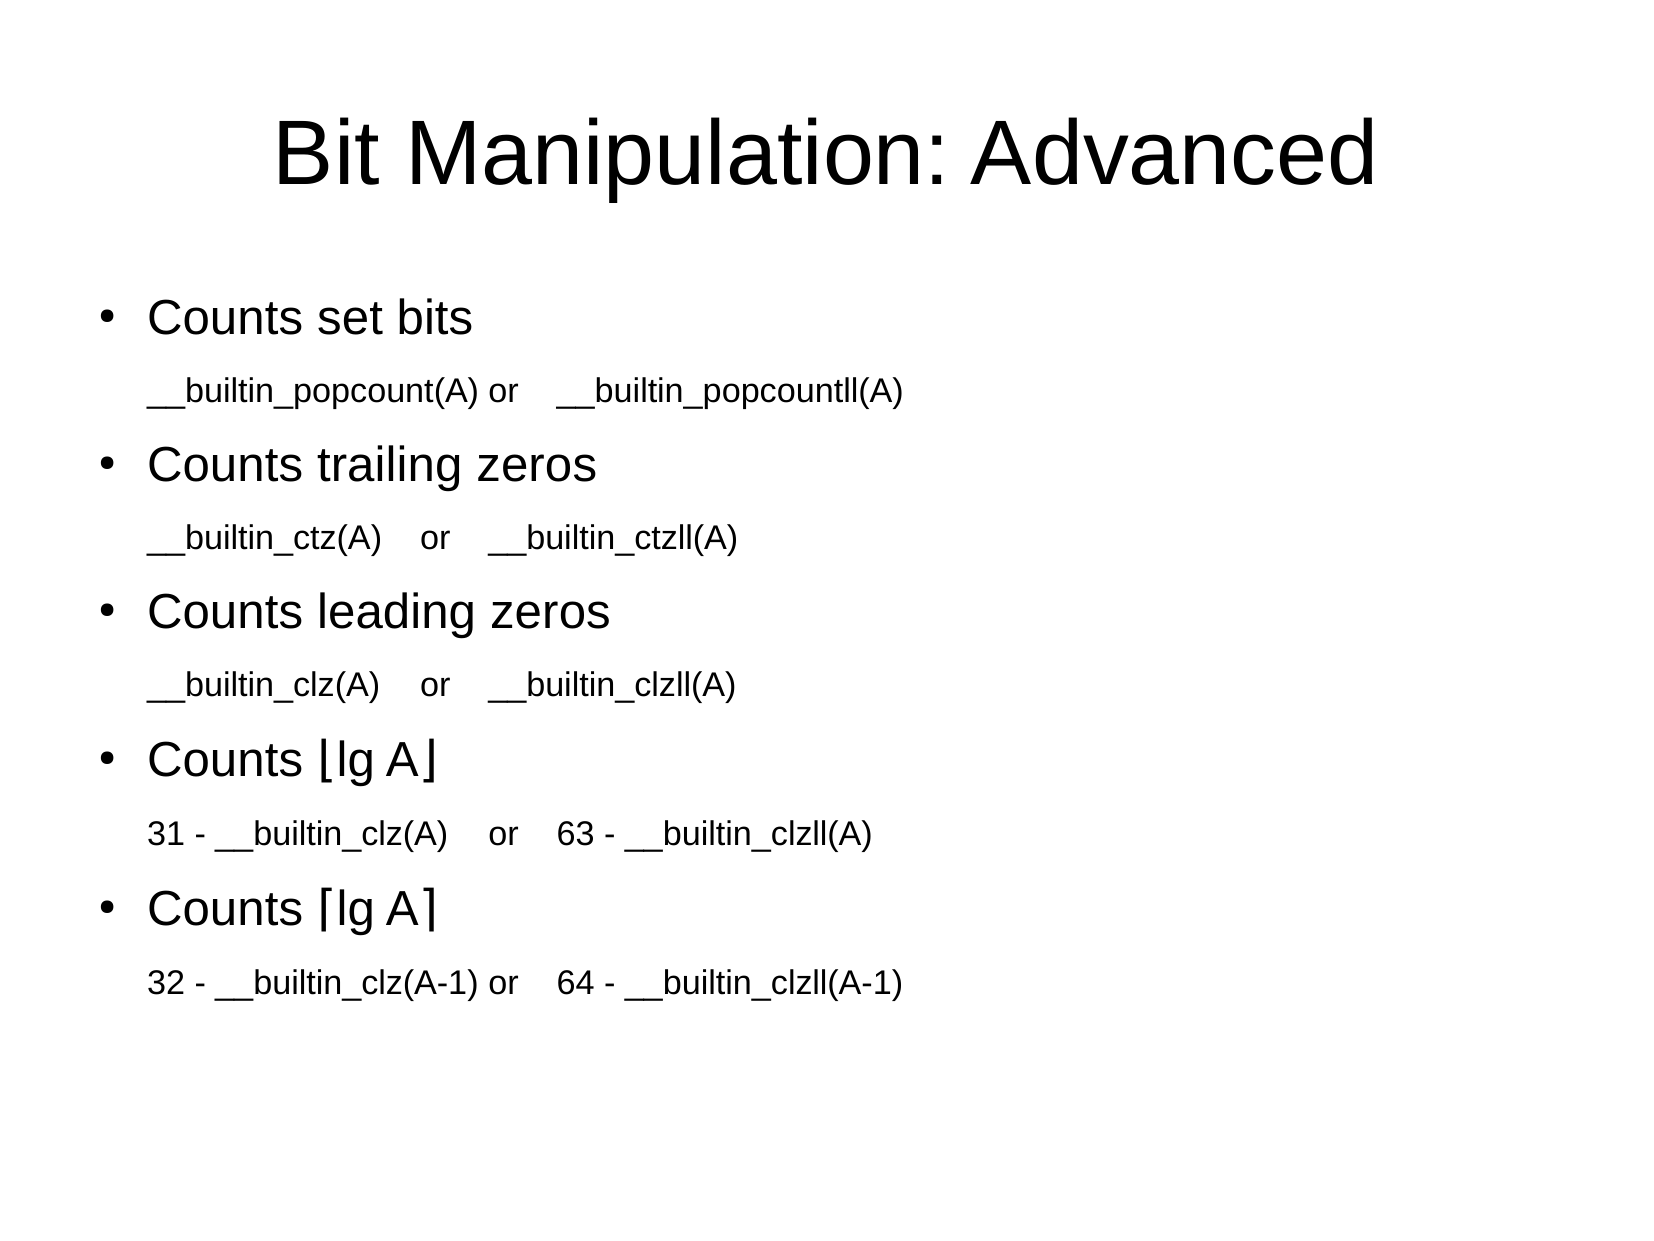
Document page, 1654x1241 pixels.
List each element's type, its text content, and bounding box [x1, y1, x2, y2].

list Counts set bits __builtin_popcount(A) or __builtin_popcountll(A) Counts trailing zeros __builtin_ctz(A) or __builtin_ctzll(A) Counts leading zeros __builtin_clz(A) or __builtin_clzll(A) Counts ⌊lg A⌋ 31 - __builtin_clz(A) or 63 - __builtin_clzll(A) Counts ⌈lg A⌉ 32 - __builtin_clz(A-1) or 64 - __builtin_clzll(A-1) [82, 290, 1571, 1010]
title Bit Manipulation: Advanced [82, 49, 1571, 257]
